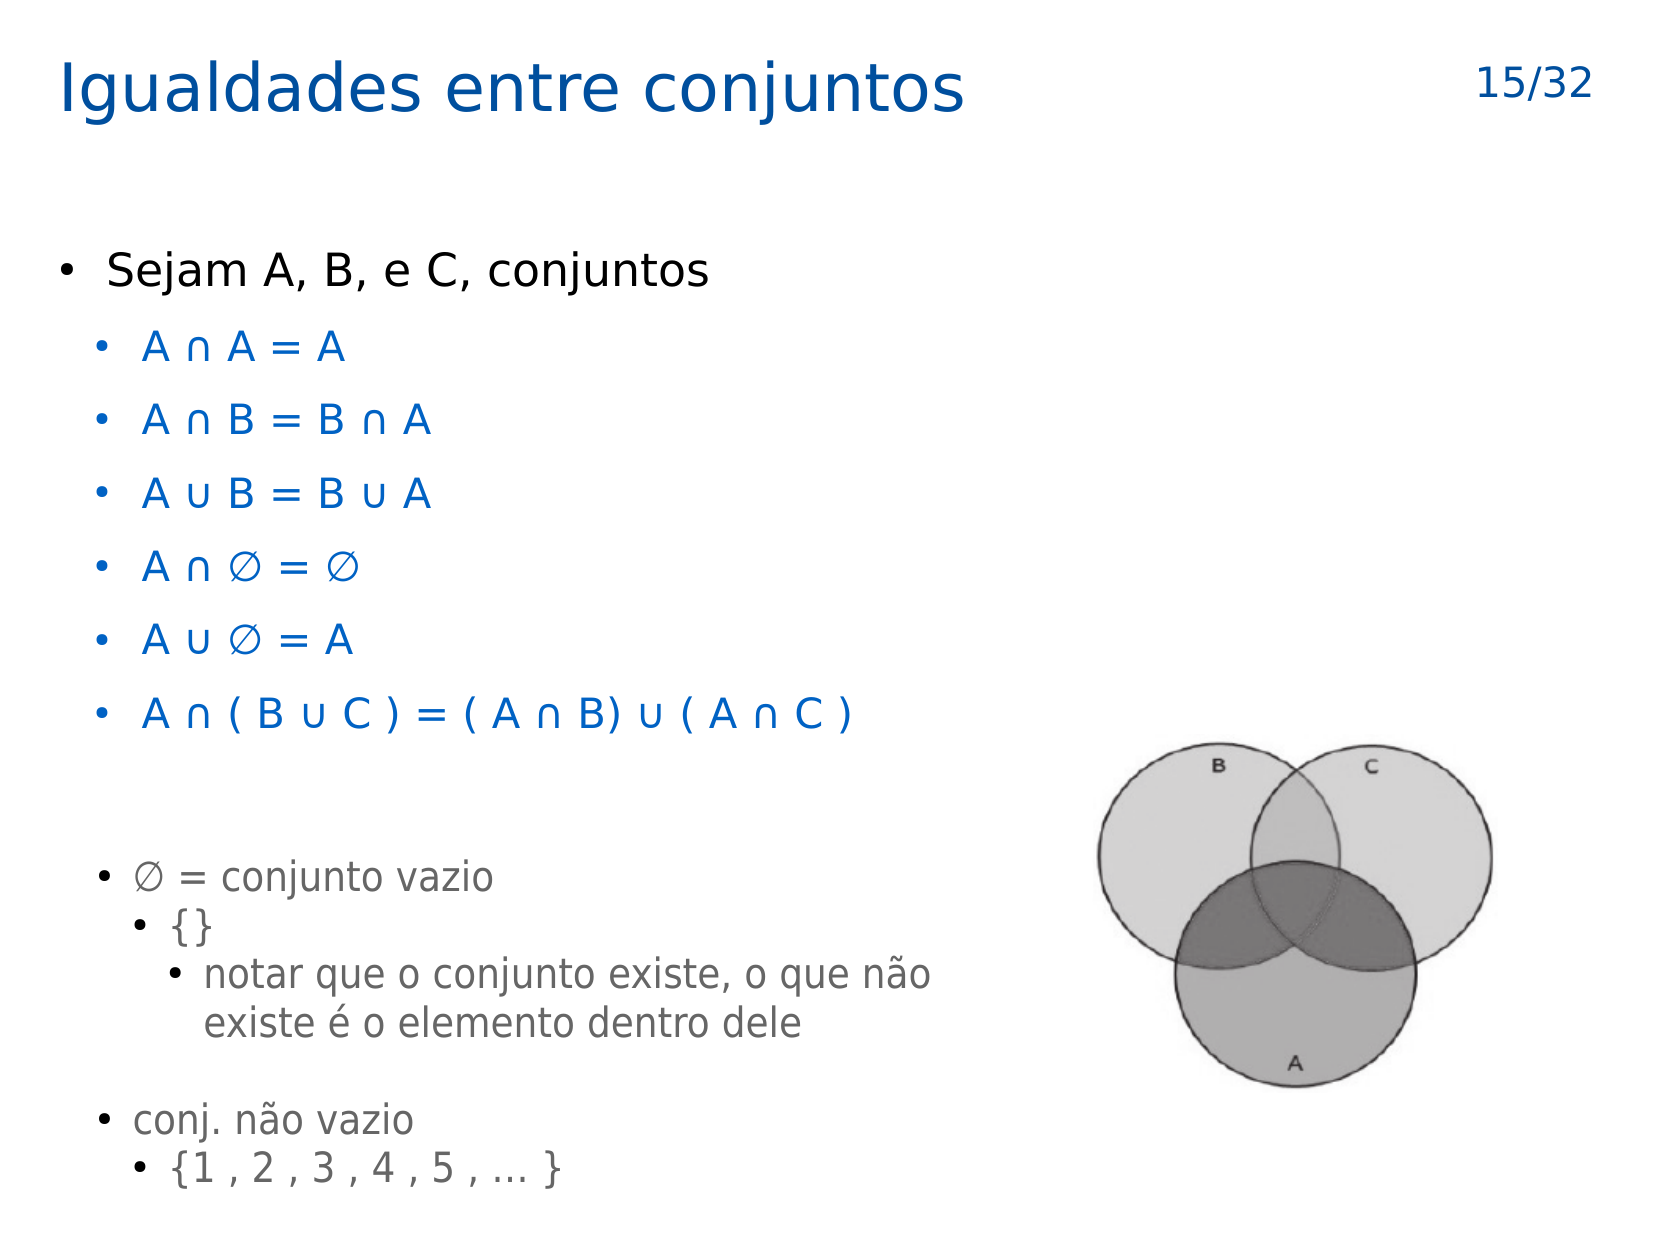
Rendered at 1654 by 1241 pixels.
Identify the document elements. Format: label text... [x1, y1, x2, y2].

text_box ∅ = conjunto vazio {} notar que o conjunto existe, o que não existe é o elemento dentro dele conj. não vazio {1 , 2 , 3 , 4 , 5 , … } [82, 845, 986, 1241]
list Sejam A, B, e C, conjuntos A ∩ A = A A ∩ B = B ∩ A A ∪ B = B ∪ A A ∩ ∅ = ∅ A ∪ ∅ = A A ∩ ( B ∪ C ) = ( A ∩ B) ∪ ( A ∩ C ) [59, 236, 1595, 1211]
title Igualdades entre conjuntos [59, 29, 1625, 148]
picture [1092, 734, 1501, 1093]
